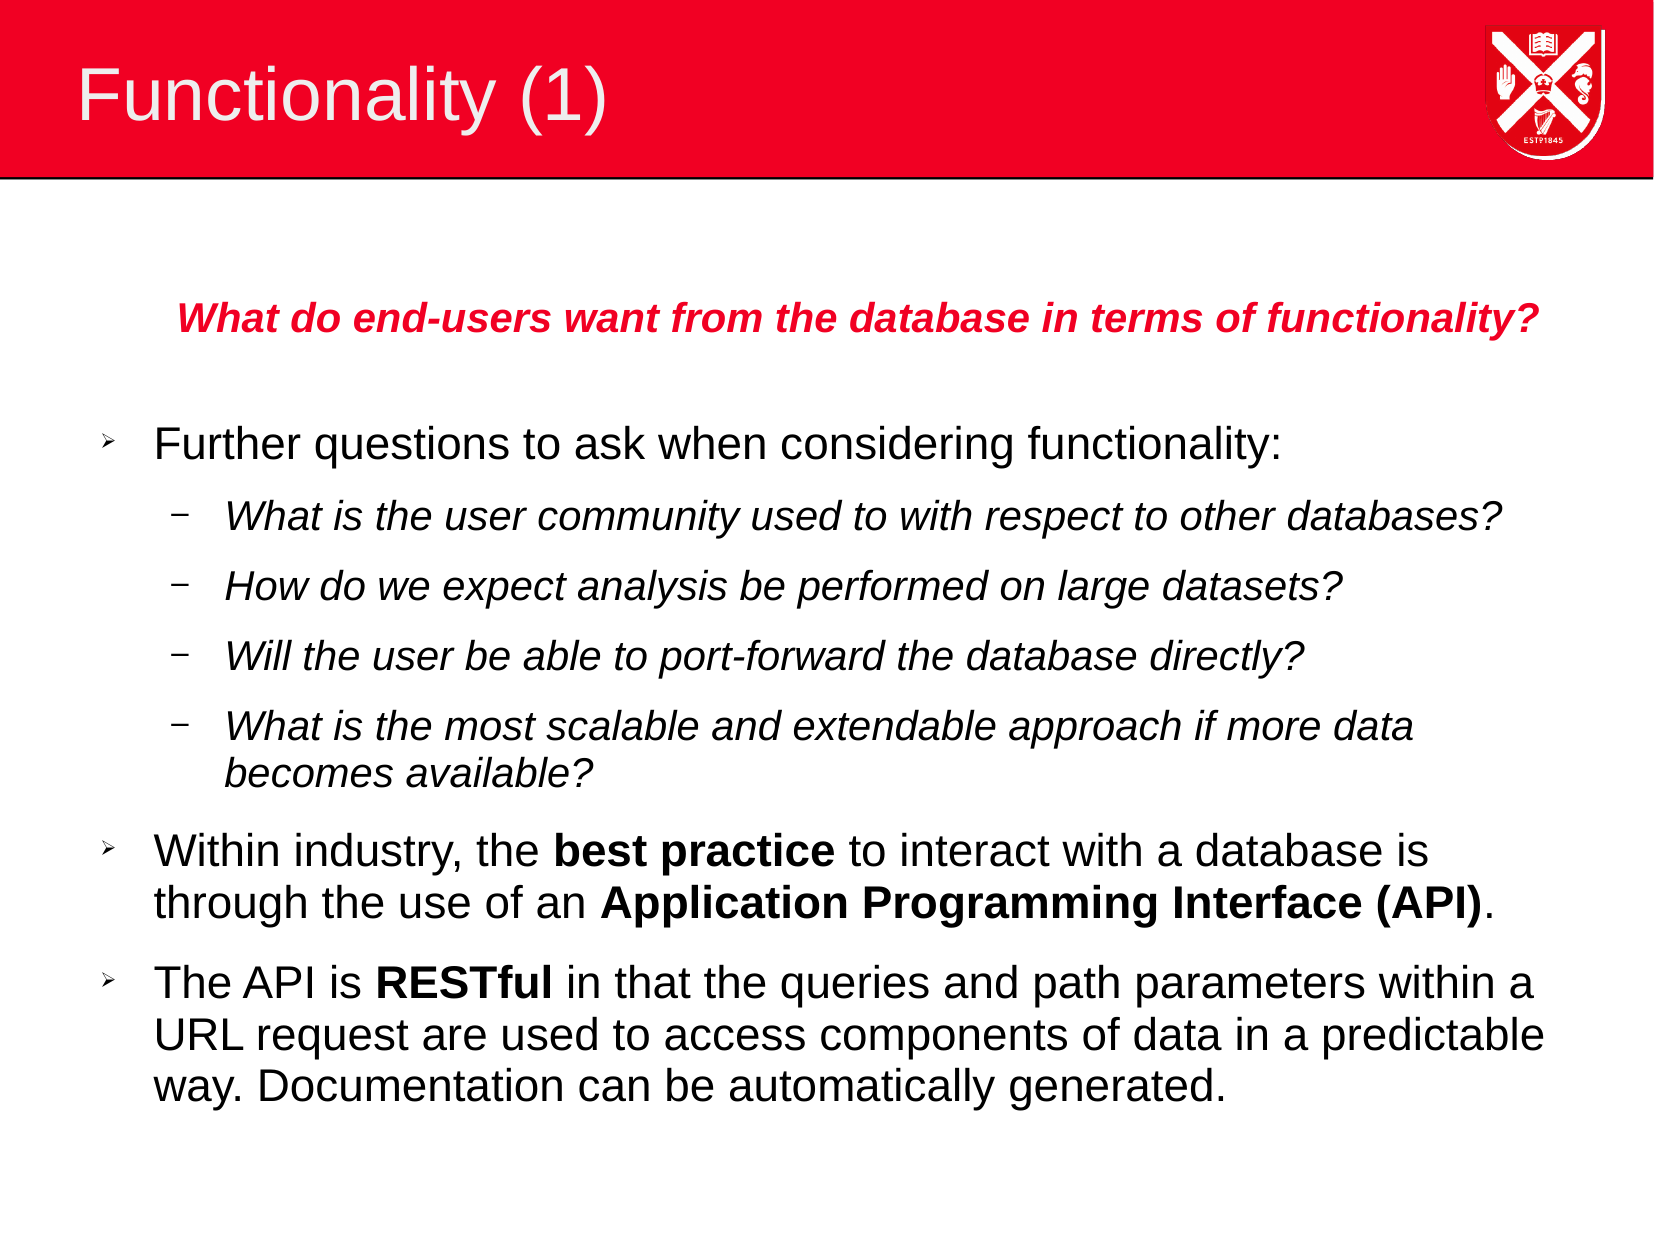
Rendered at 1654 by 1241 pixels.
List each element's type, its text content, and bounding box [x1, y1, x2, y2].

picture [1478, 25, 1609, 156]
list What do end-users want from the database in terms of functionality? Further questions to ask when considering functionality: What is the user community used to with respect to other databases? How do we expect analysis be performed on large datasets? Will the user be able to port-forward the database directly? What is the most scalable and extendable approach if more data becomes available? Within industry, the best practice to interact with a database is through the use of an Application Programming Interface (API). The API is RESTful in that the queries and path parameters within a URL request are used to access components of data in a predictable way. Documentation can be automatically generated. [82, 295, 1571, 1170]
title Functionality (1) [0, 0, 1654, 178]
